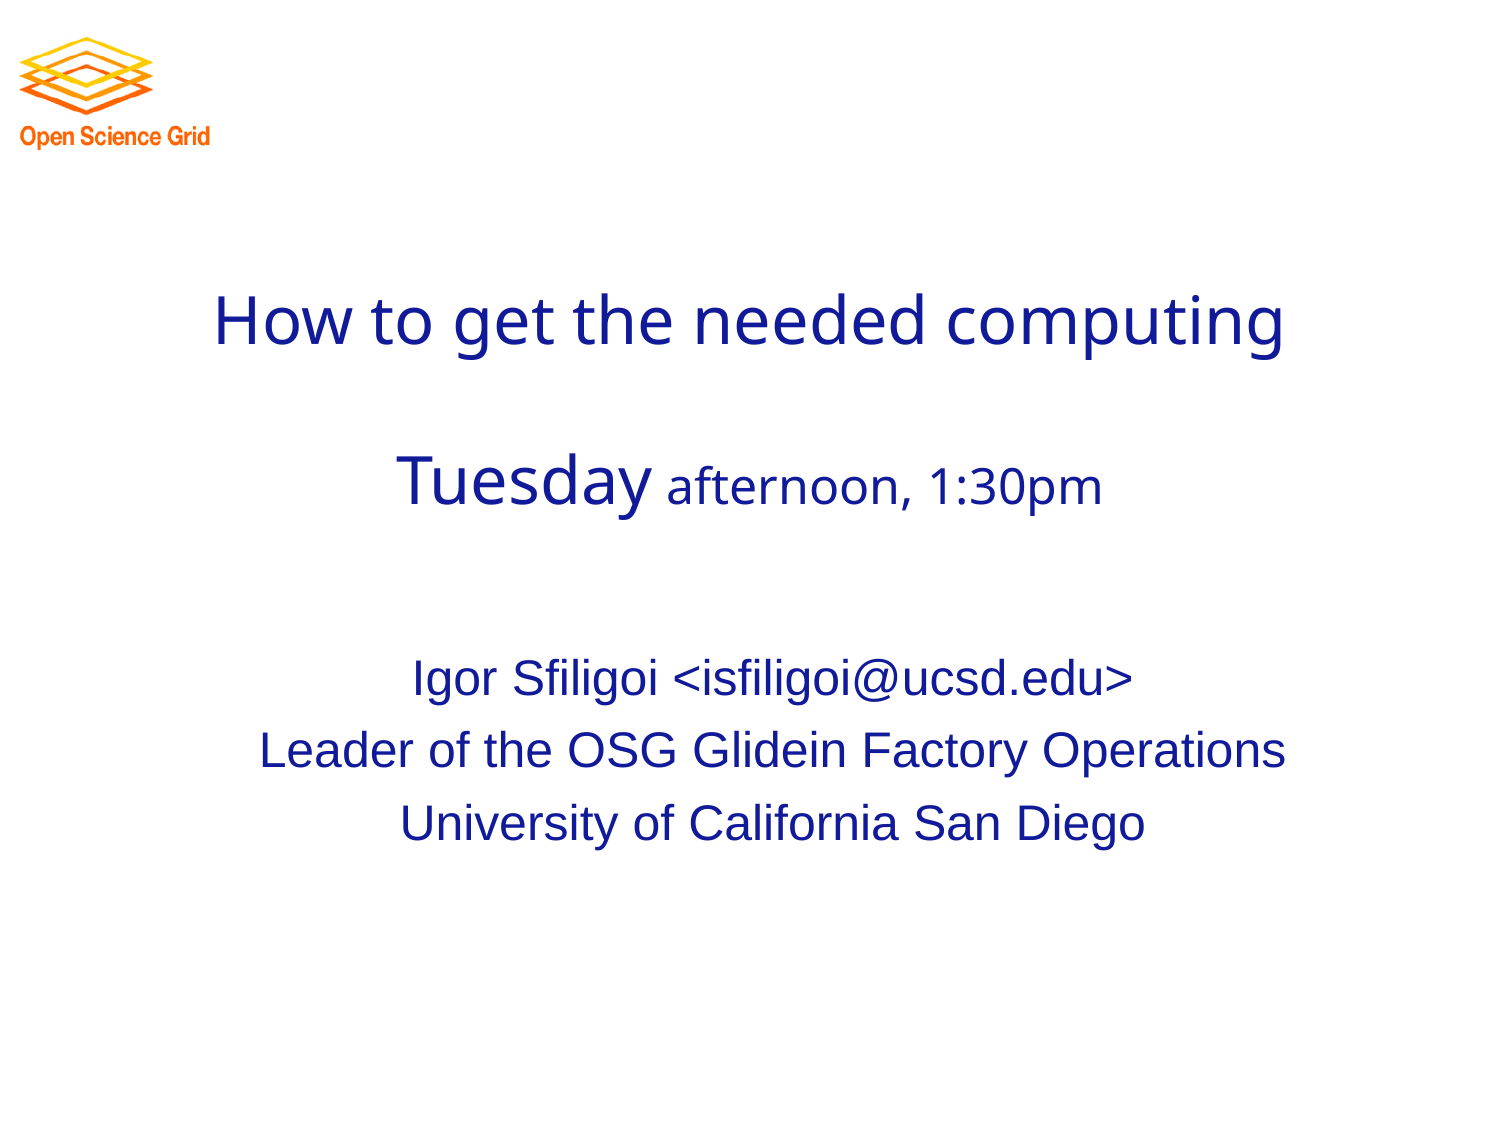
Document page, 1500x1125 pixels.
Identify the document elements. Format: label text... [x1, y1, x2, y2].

text_box Igor Sfiligoi <isfiligoi@ucsd.edu> Leader of the OSG Glidein Factory Operations University of California San Diego [106, 637, 1440, 926]
title How to get the needed computing Tuesday afternoon, 1:30pm [112, 270, 1388, 526]
picture [0, 14, 229, 167]
